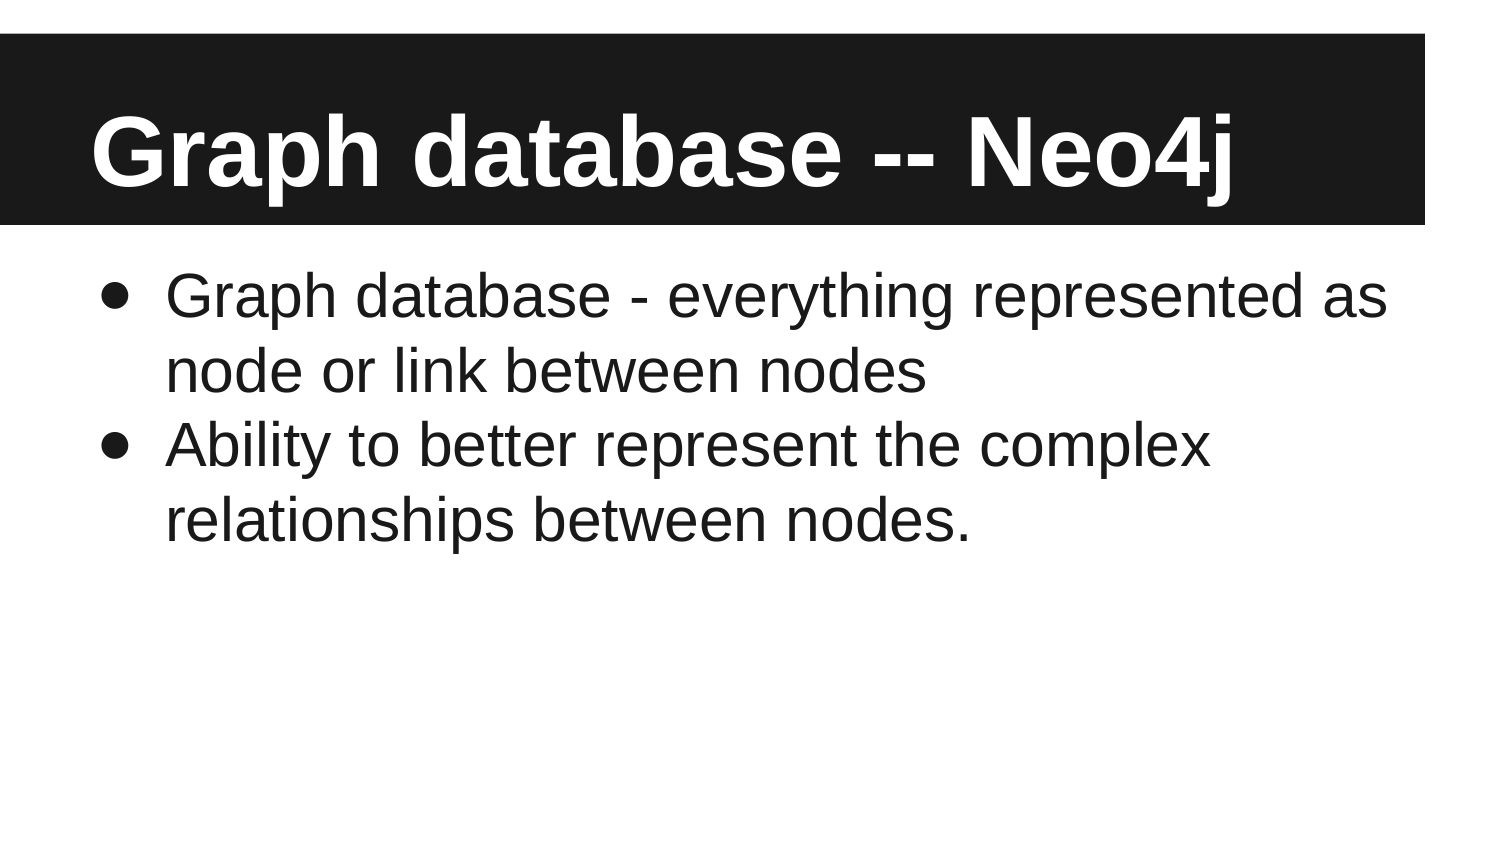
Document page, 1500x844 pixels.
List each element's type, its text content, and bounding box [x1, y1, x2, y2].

list Graph database - everything represented as node or link between nodes Ability to better represent the complex relationships between nodes. [75, 239, 1425, 808]
title Graph database -- Neo4j [75, 33, 1425, 221]
